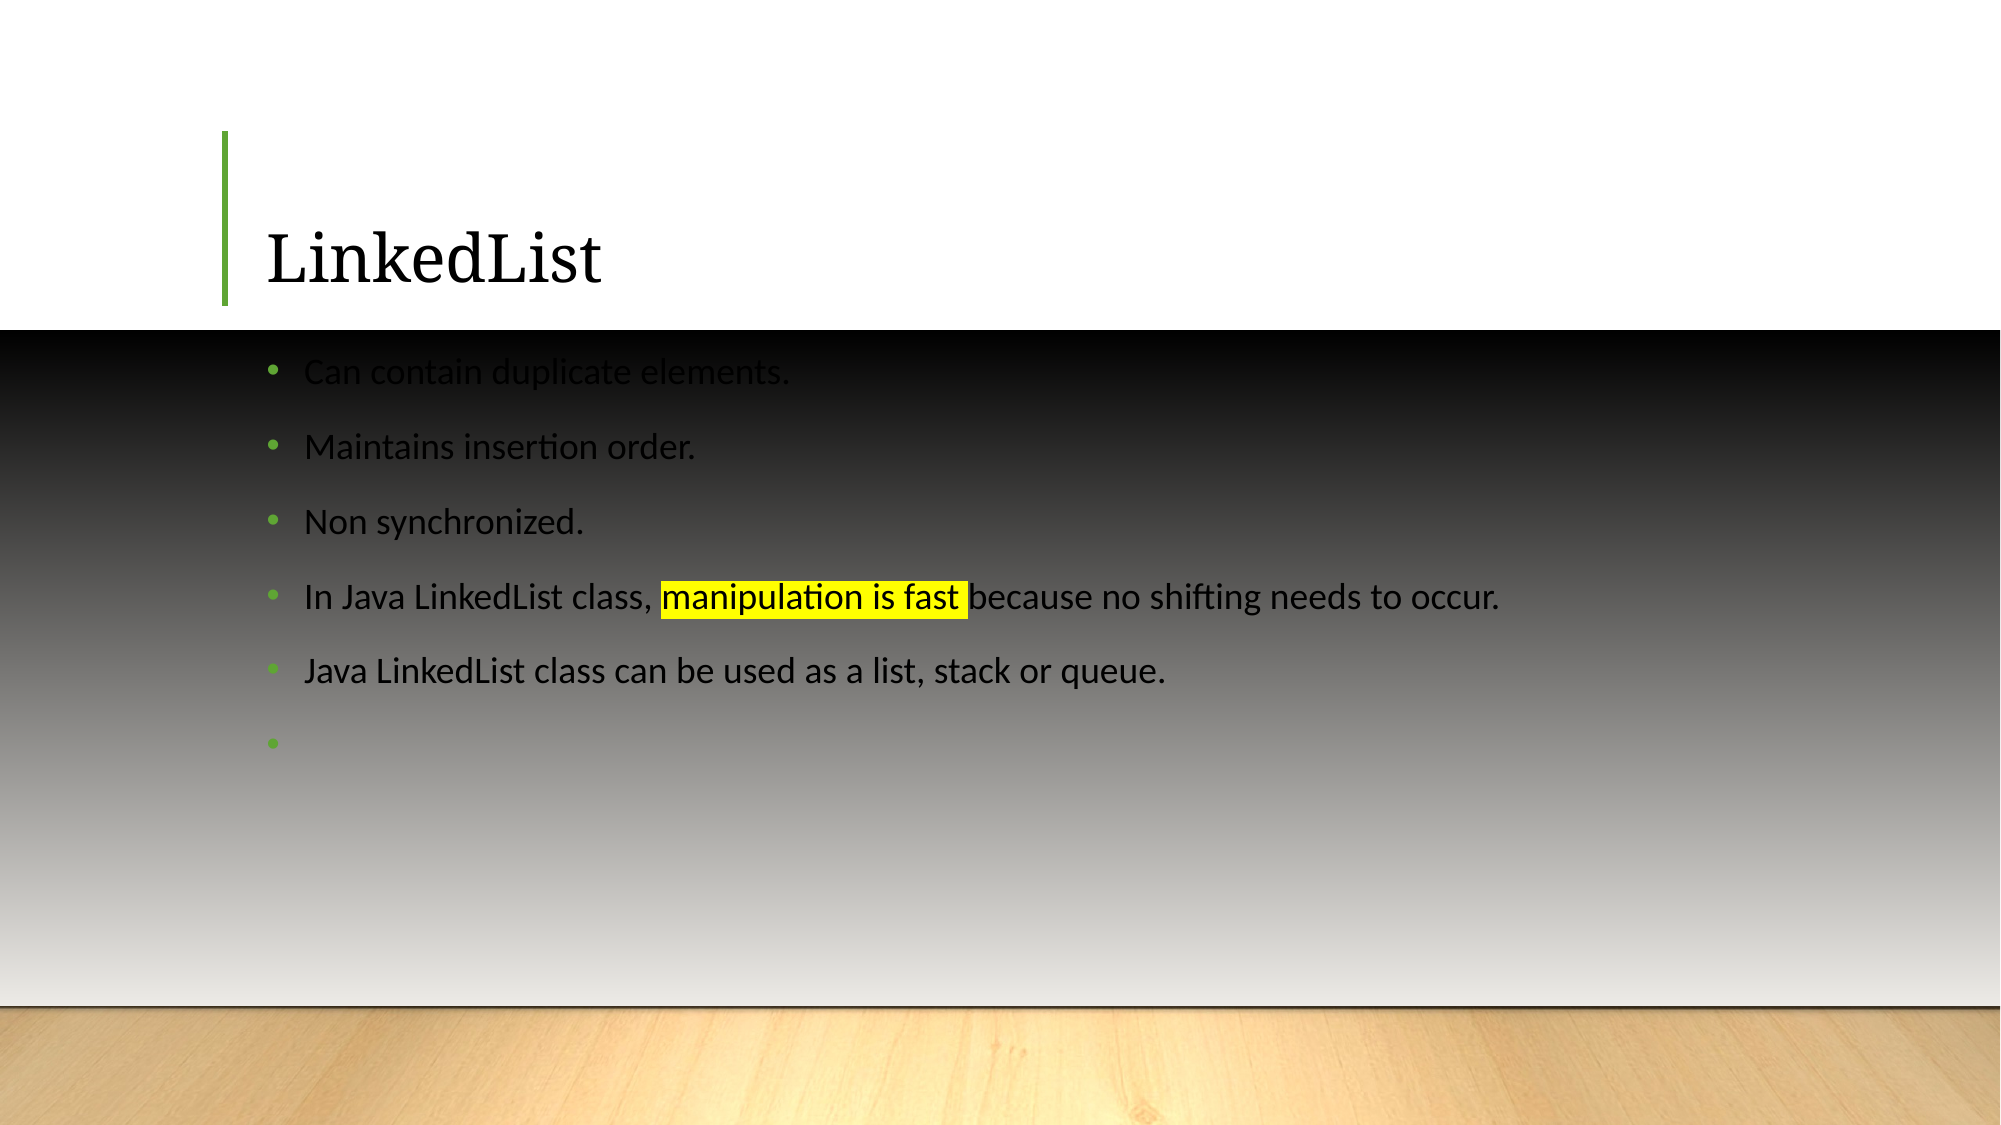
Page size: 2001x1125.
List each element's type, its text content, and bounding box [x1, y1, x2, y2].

list Can contain duplicate elements. Maintains insertion order. Non synchronized. In Java LinkedList class, manipulation is fast because no shifting needs to occur. Java LinkedList class can be used as a list, stack or queue. [251, 330, 1814, 897]
title LinkedList [251, 131, 1814, 305]
